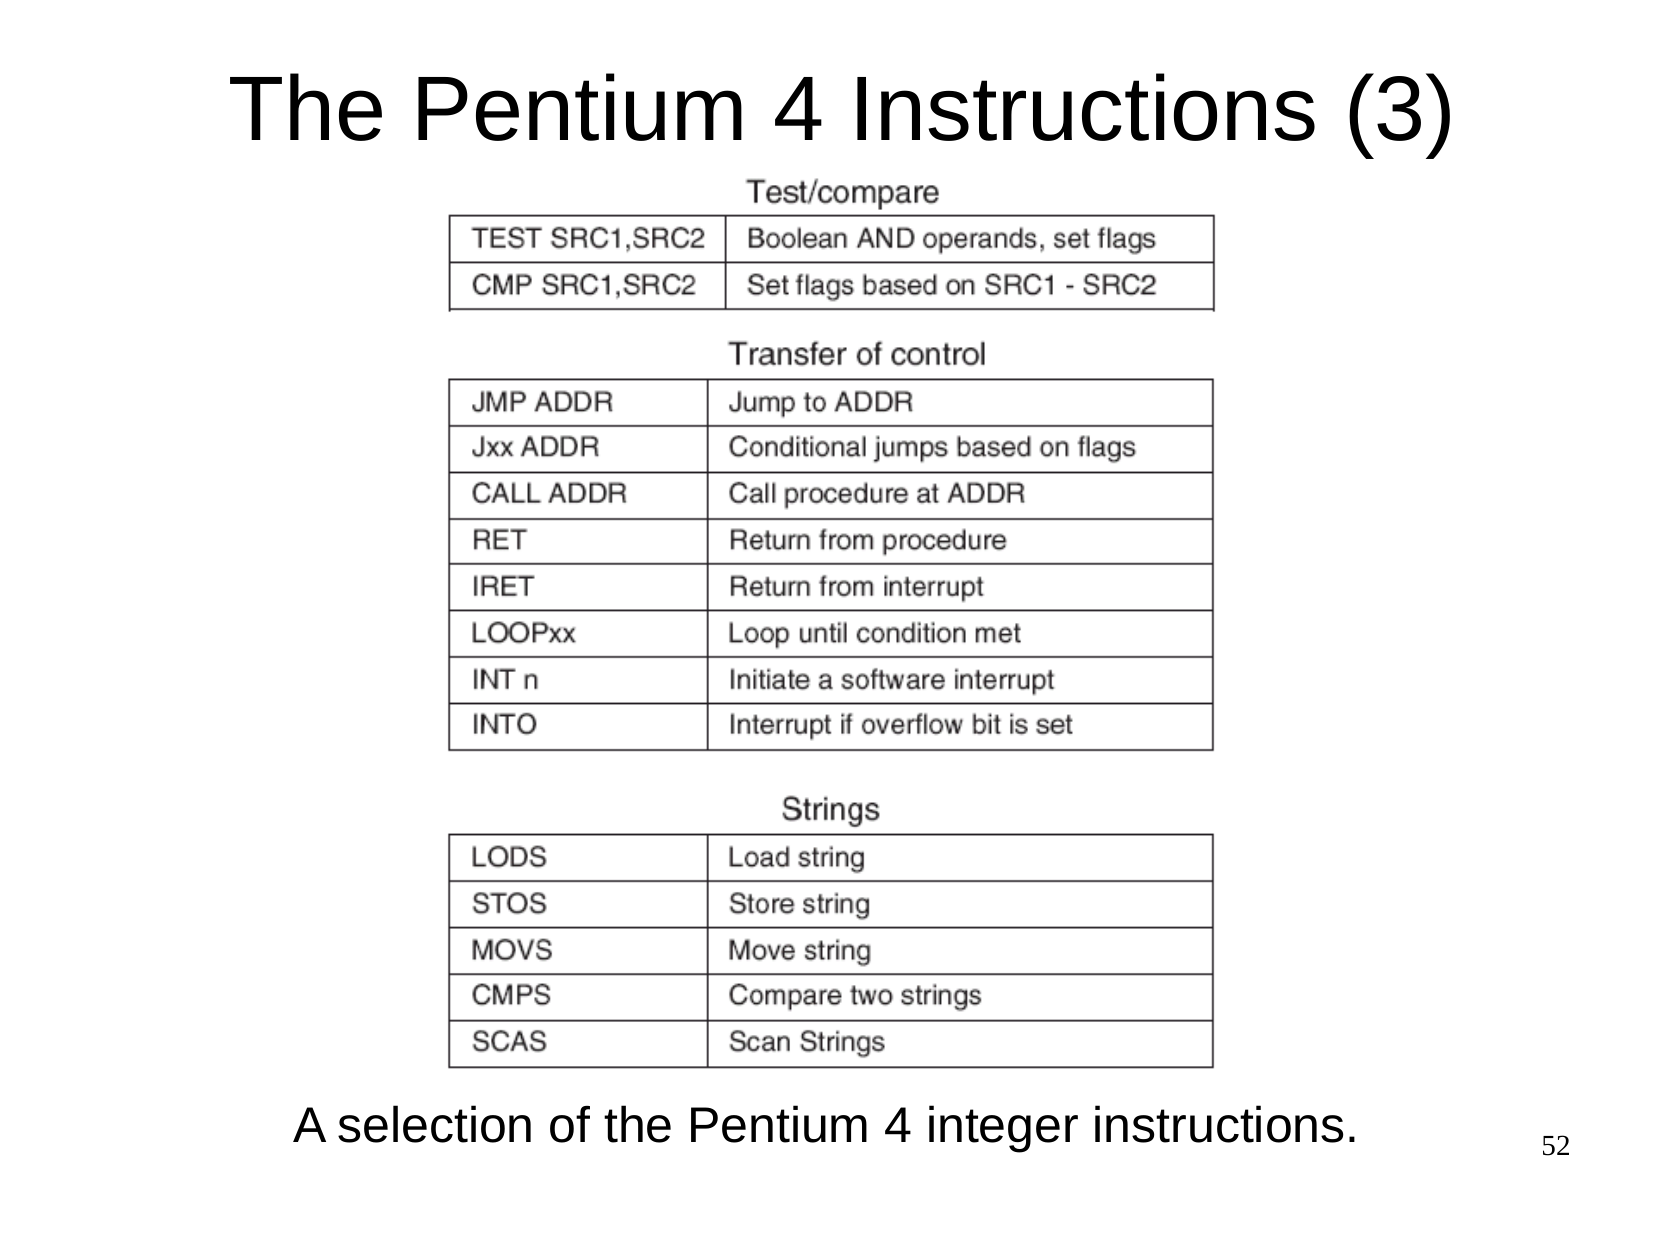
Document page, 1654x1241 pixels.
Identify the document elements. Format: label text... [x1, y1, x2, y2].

list A selection of the Pentium 4 integer instructions. [0, 1084, 1654, 1186]
picture [409, 165, 1241, 1084]
title The Pentium 4 Instructions (3) [0, 0, 1654, 207]
